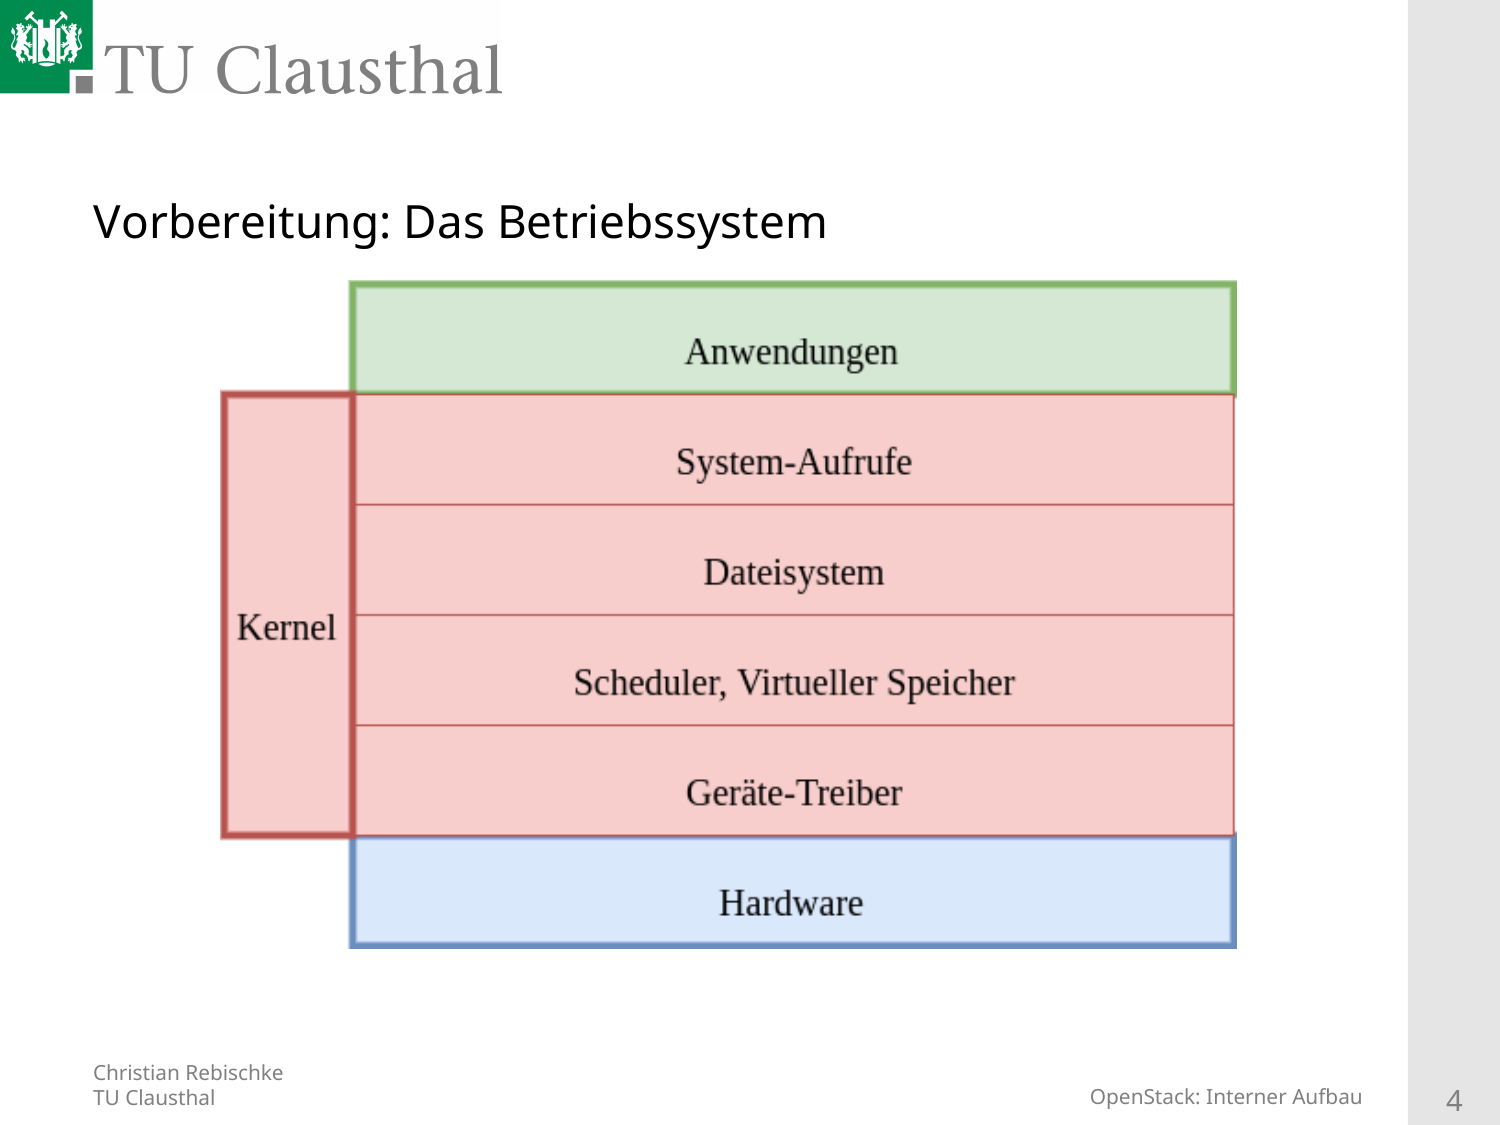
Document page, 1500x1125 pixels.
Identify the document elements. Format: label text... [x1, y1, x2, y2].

picture [0, 0, 502, 94]
title Vorbereitung: Das Betriebssystem [79, 184, 1375, 279]
picture [220, 280, 1237, 949]
